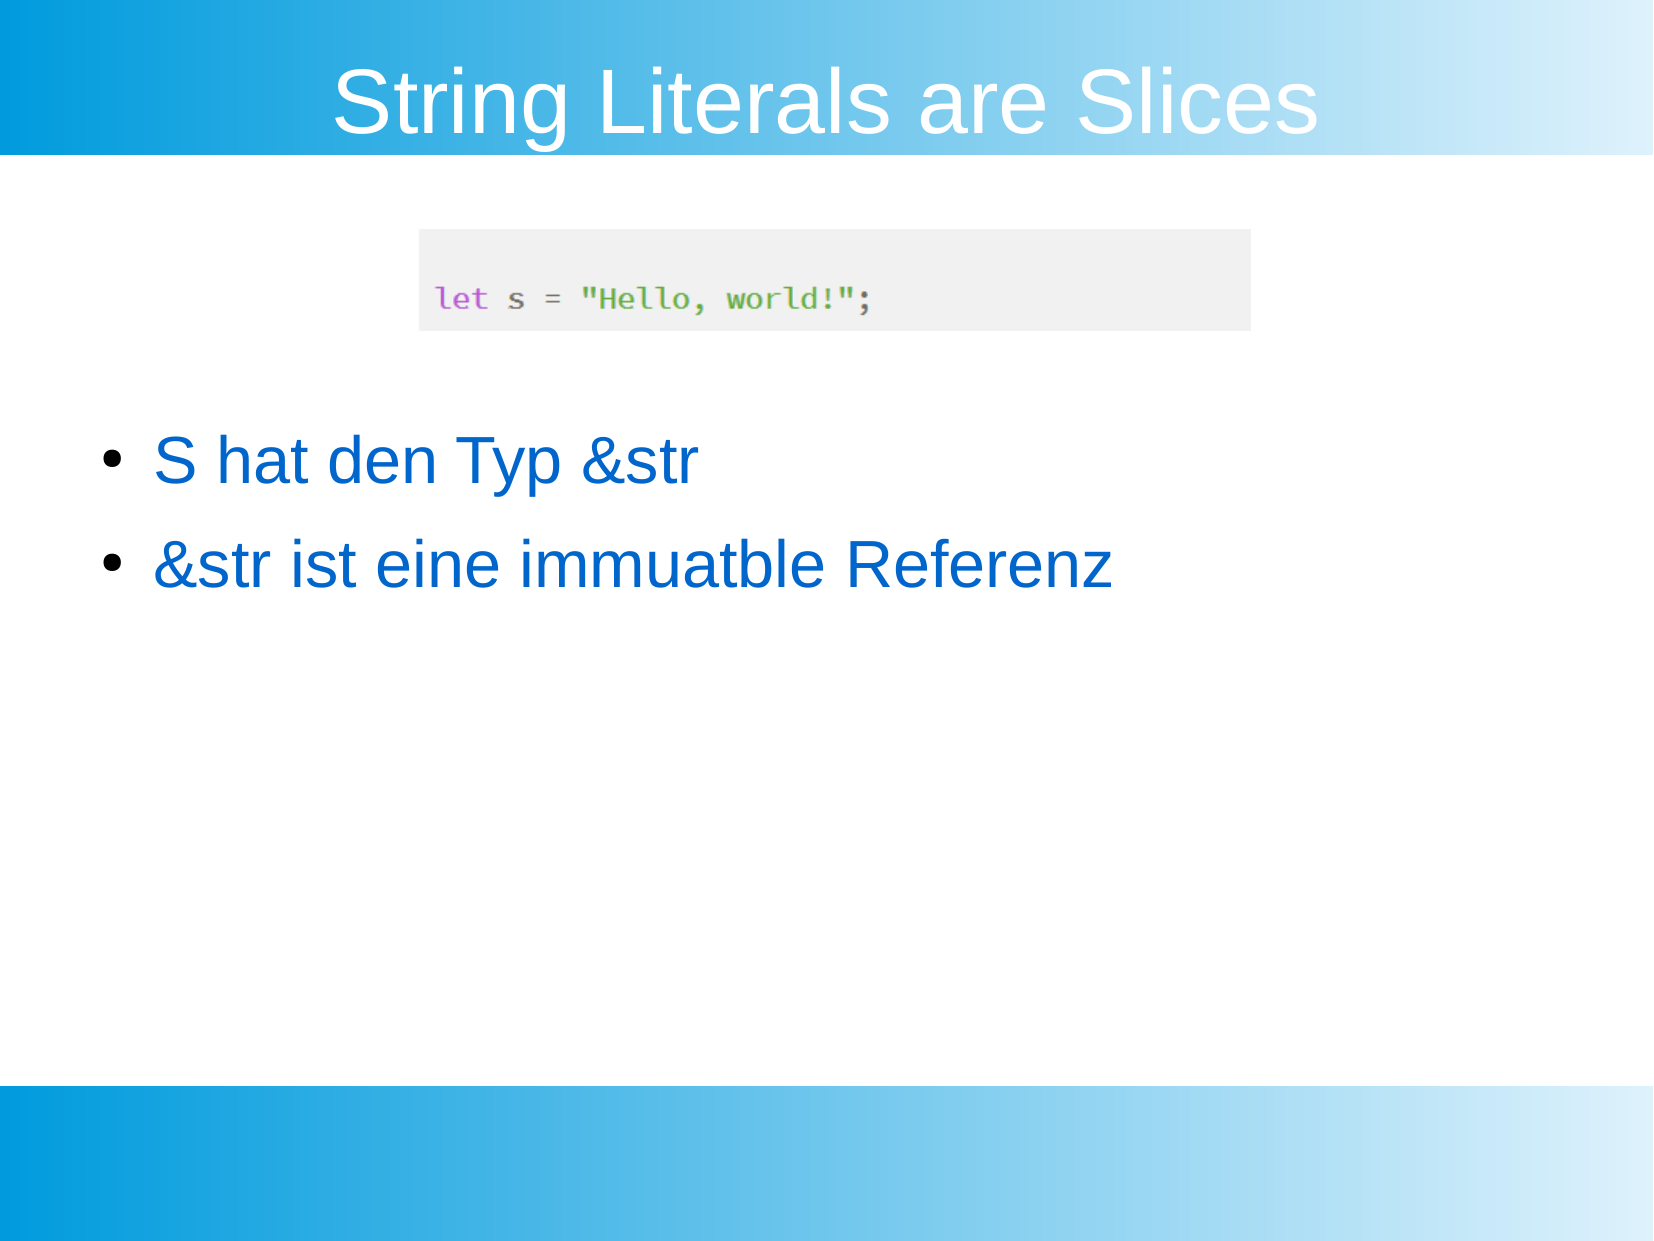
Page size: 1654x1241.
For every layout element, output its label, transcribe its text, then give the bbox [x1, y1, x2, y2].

picture [413, 229, 1251, 331]
list S hat den Typ &str &str ist eine immuatble Referenz [82, 318, 1571, 1010]
title String Literals are Slices [82, 49, 1571, 155]
